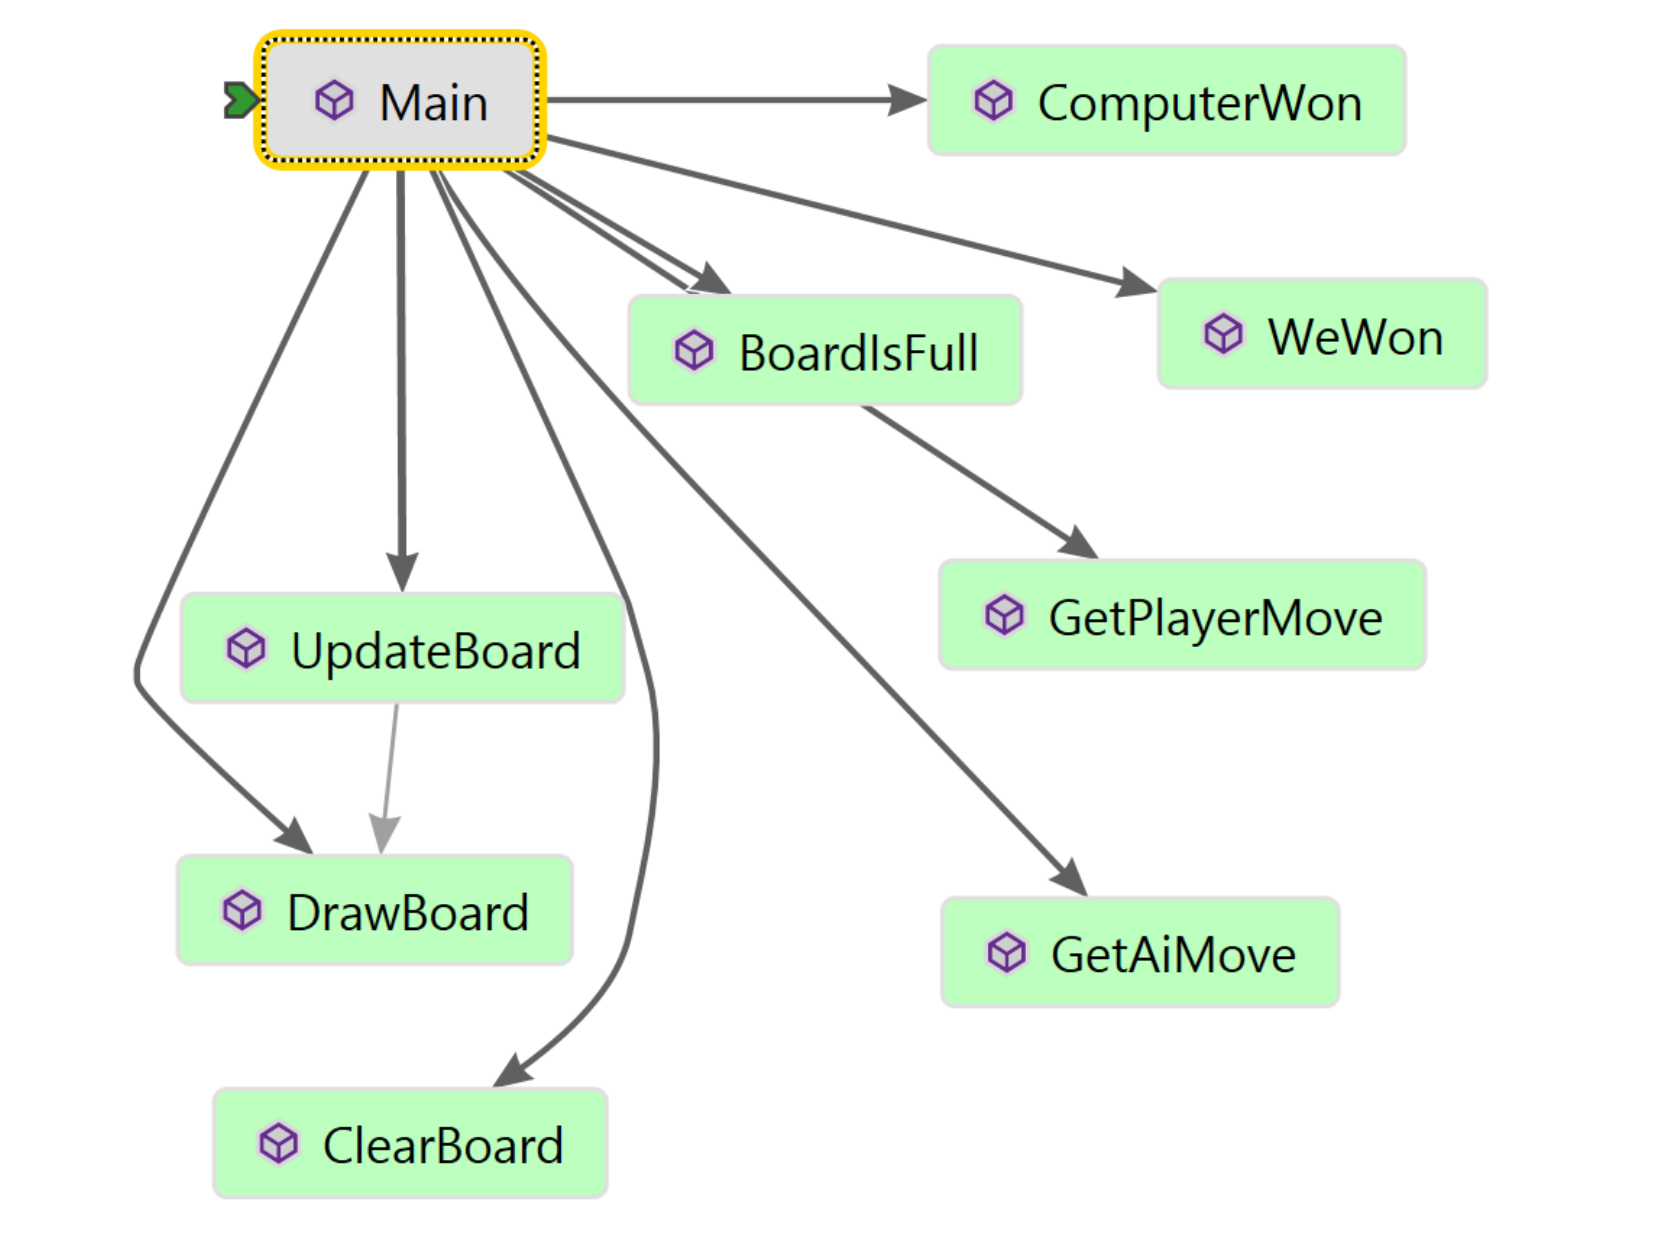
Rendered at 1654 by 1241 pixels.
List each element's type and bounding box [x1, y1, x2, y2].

picture [123, 0, 1531, 1240]
